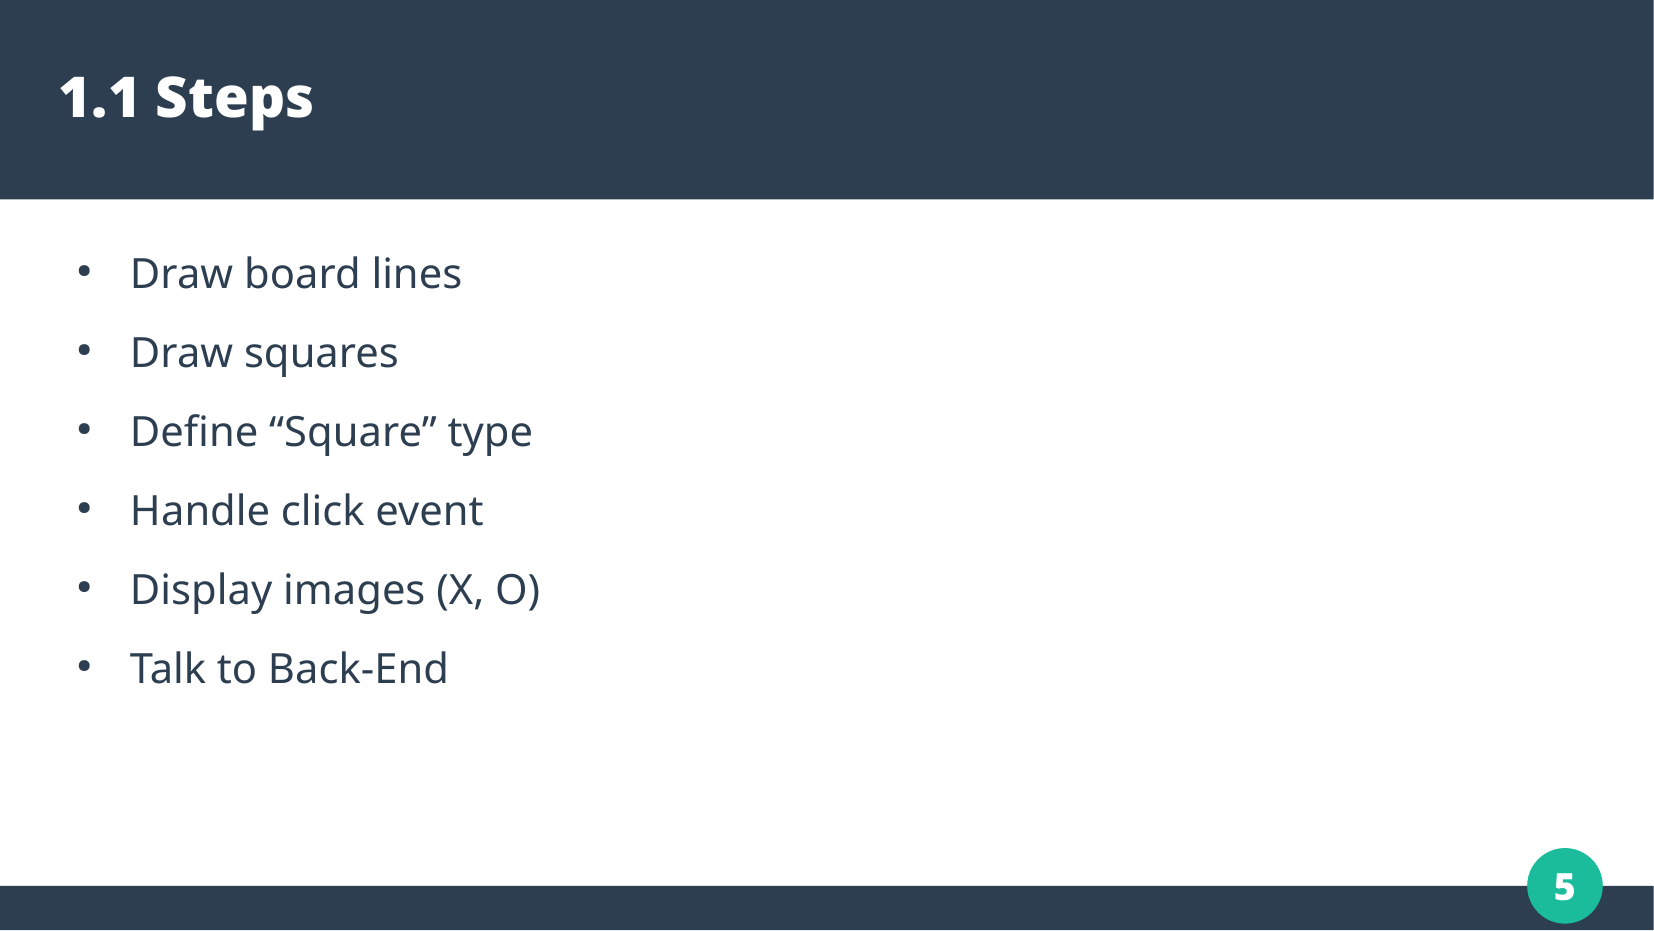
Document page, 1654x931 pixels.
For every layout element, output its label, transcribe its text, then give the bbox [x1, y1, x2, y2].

list Draw board lines Draw squares Define “Square” type Handle click event Display images (X, O) Talk to Back-End [59, 243, 1595, 864]
title 1.1 Steps [59, 37, 1595, 155]
